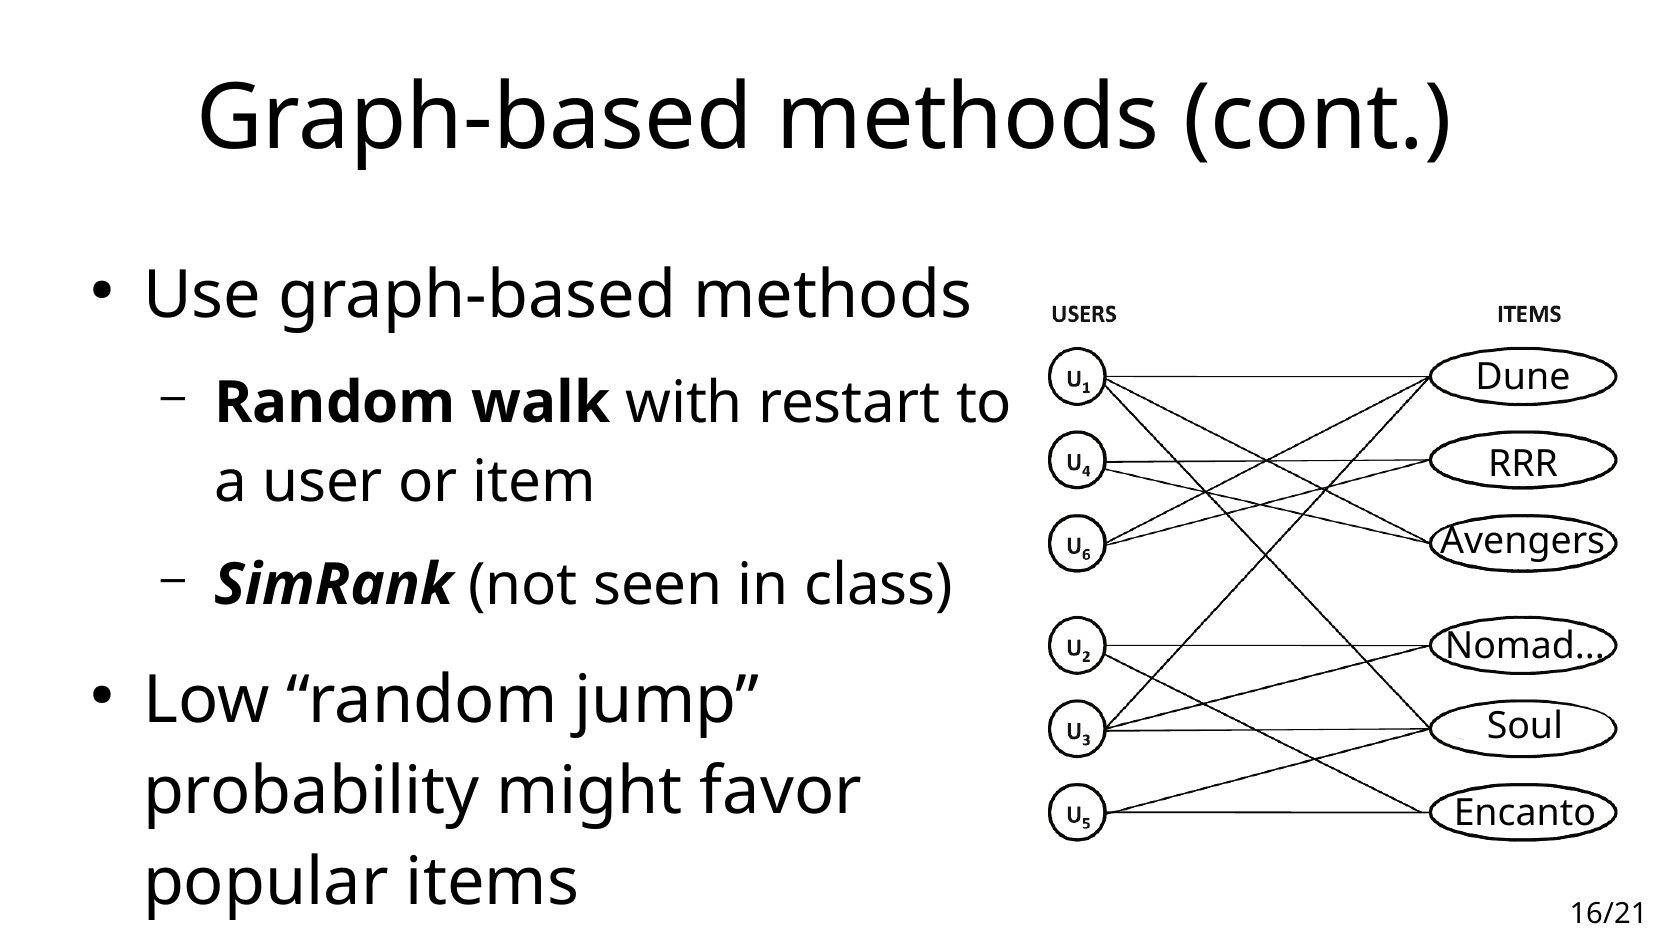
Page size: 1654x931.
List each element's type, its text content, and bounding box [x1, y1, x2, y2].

text_box Encanto [1438, 789, 1613, 833]
text_box Nomad... [1450, 623, 1612, 667]
text_box Avengers [1532, 535, 1544, 551]
text_box Dune [1434, 352, 1612, 398]
text_box Soul [1438, 702, 1613, 746]
text_box Avengers [1434, 527, 1450, 549]
title Graph-based methods (cont.) [0, 1, 1650, 226]
text_box RRR [1434, 438, 1612, 486]
list Use graph-based methods Random walk with restart to a user or item SimRank (not seen in class) Low “random jump” probability might favor popular items [72, 245, 1022, 929]
text_box Nomad... [1437, 634, 1448, 655]
text_box Avengers [1445, 518, 1612, 561]
picture [1032, 289, 1628, 854]
